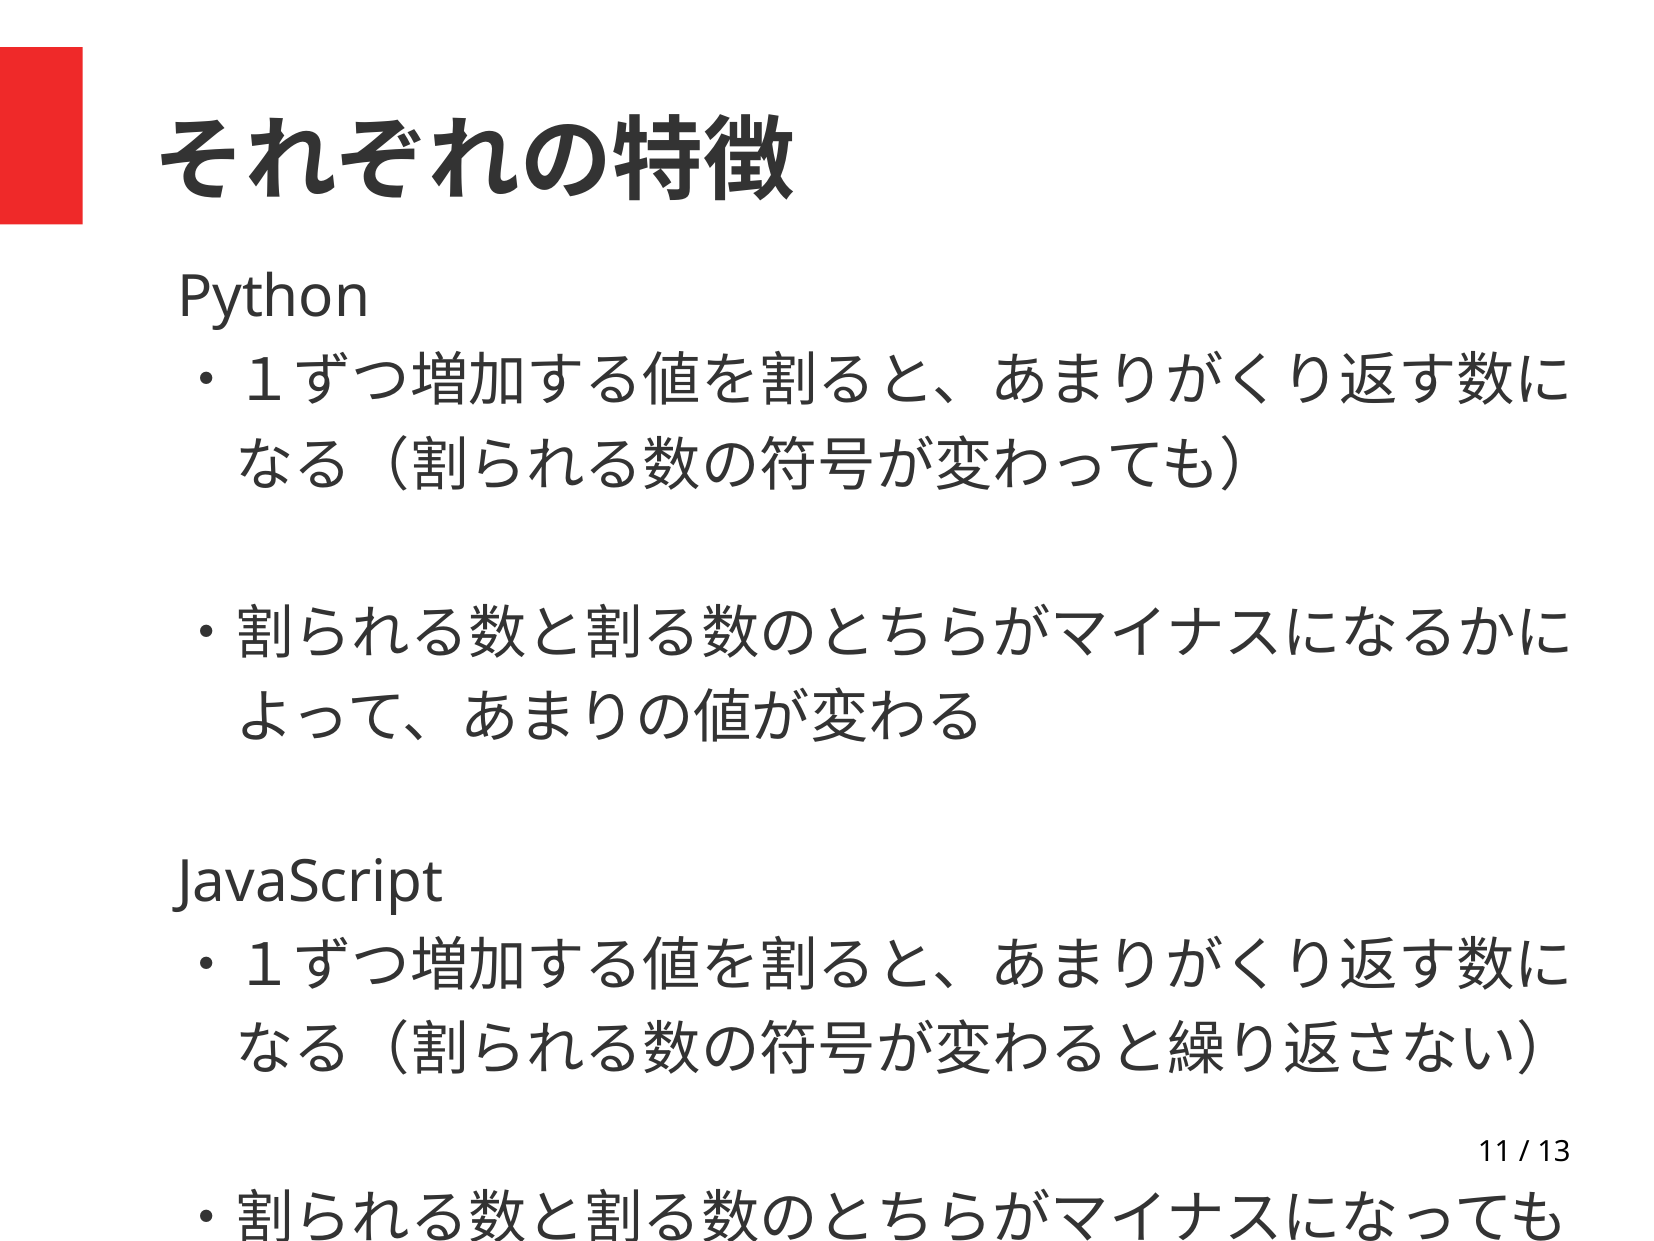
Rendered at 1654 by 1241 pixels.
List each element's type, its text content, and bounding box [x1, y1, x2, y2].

list Python ・１ずつ増加する値を割ると、あまりがくり返す数に なる（割られる数の符号が変わっても） ・割られる数と割る数のとちらがマイナスになるかに よって、あまりの値が変わる JavaScript ・１ずつ増加する値を割ると、あまりがくり返す数に なる（割られる数の符号が変わると繰り返さない） ・割られる数と割る数のとちらがマイナスになっても あまりの値が変わらない [106, 253, 1583, 1205]
title それぞれの特徴 [118, 44, 1630, 262]
